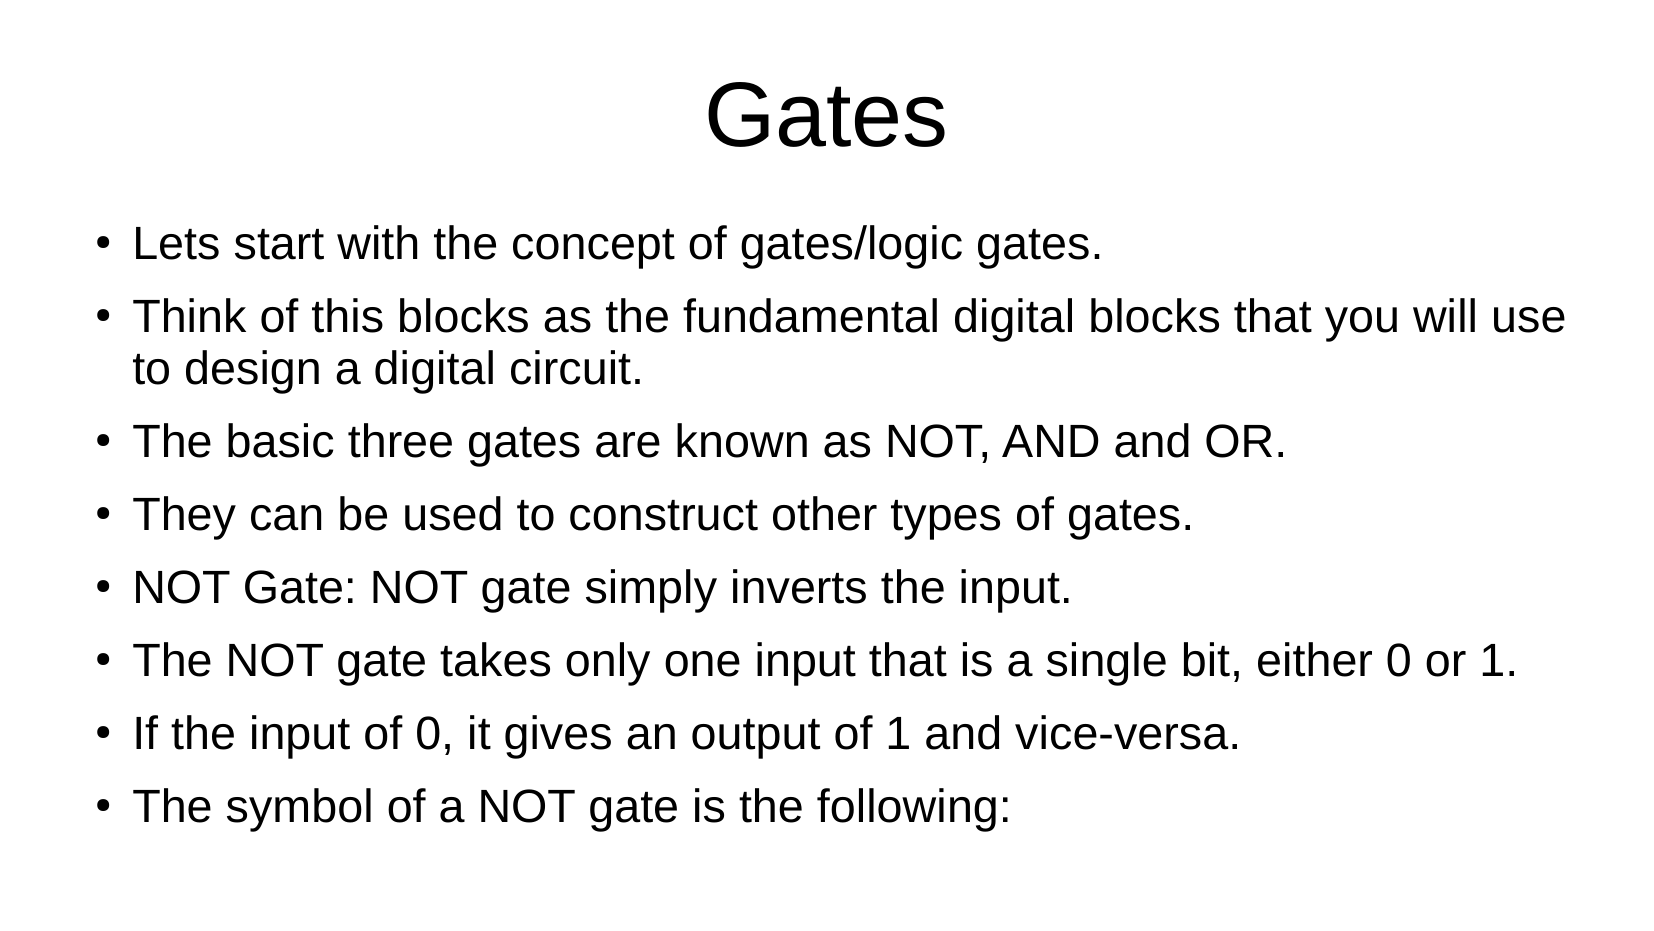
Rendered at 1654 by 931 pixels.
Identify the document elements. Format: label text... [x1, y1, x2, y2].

list Lets start with the concept of gates/logic gates. Think of this blocks as the fundamental digital blocks that you will use to design a digital circuit. The basic three gates are known as NOT, AND and OR. They can be used to construct other types of gates. NOT Gate: NOT gate simply inverts the input. The NOT gate takes only one input that is a single bit, either 0 or 1. If the input of 0, it gives an output of 1 and vice-versa. The symbol of a NOT gate is the following: [82, 217, 1571, 841]
title Gates [82, 37, 1571, 193]
